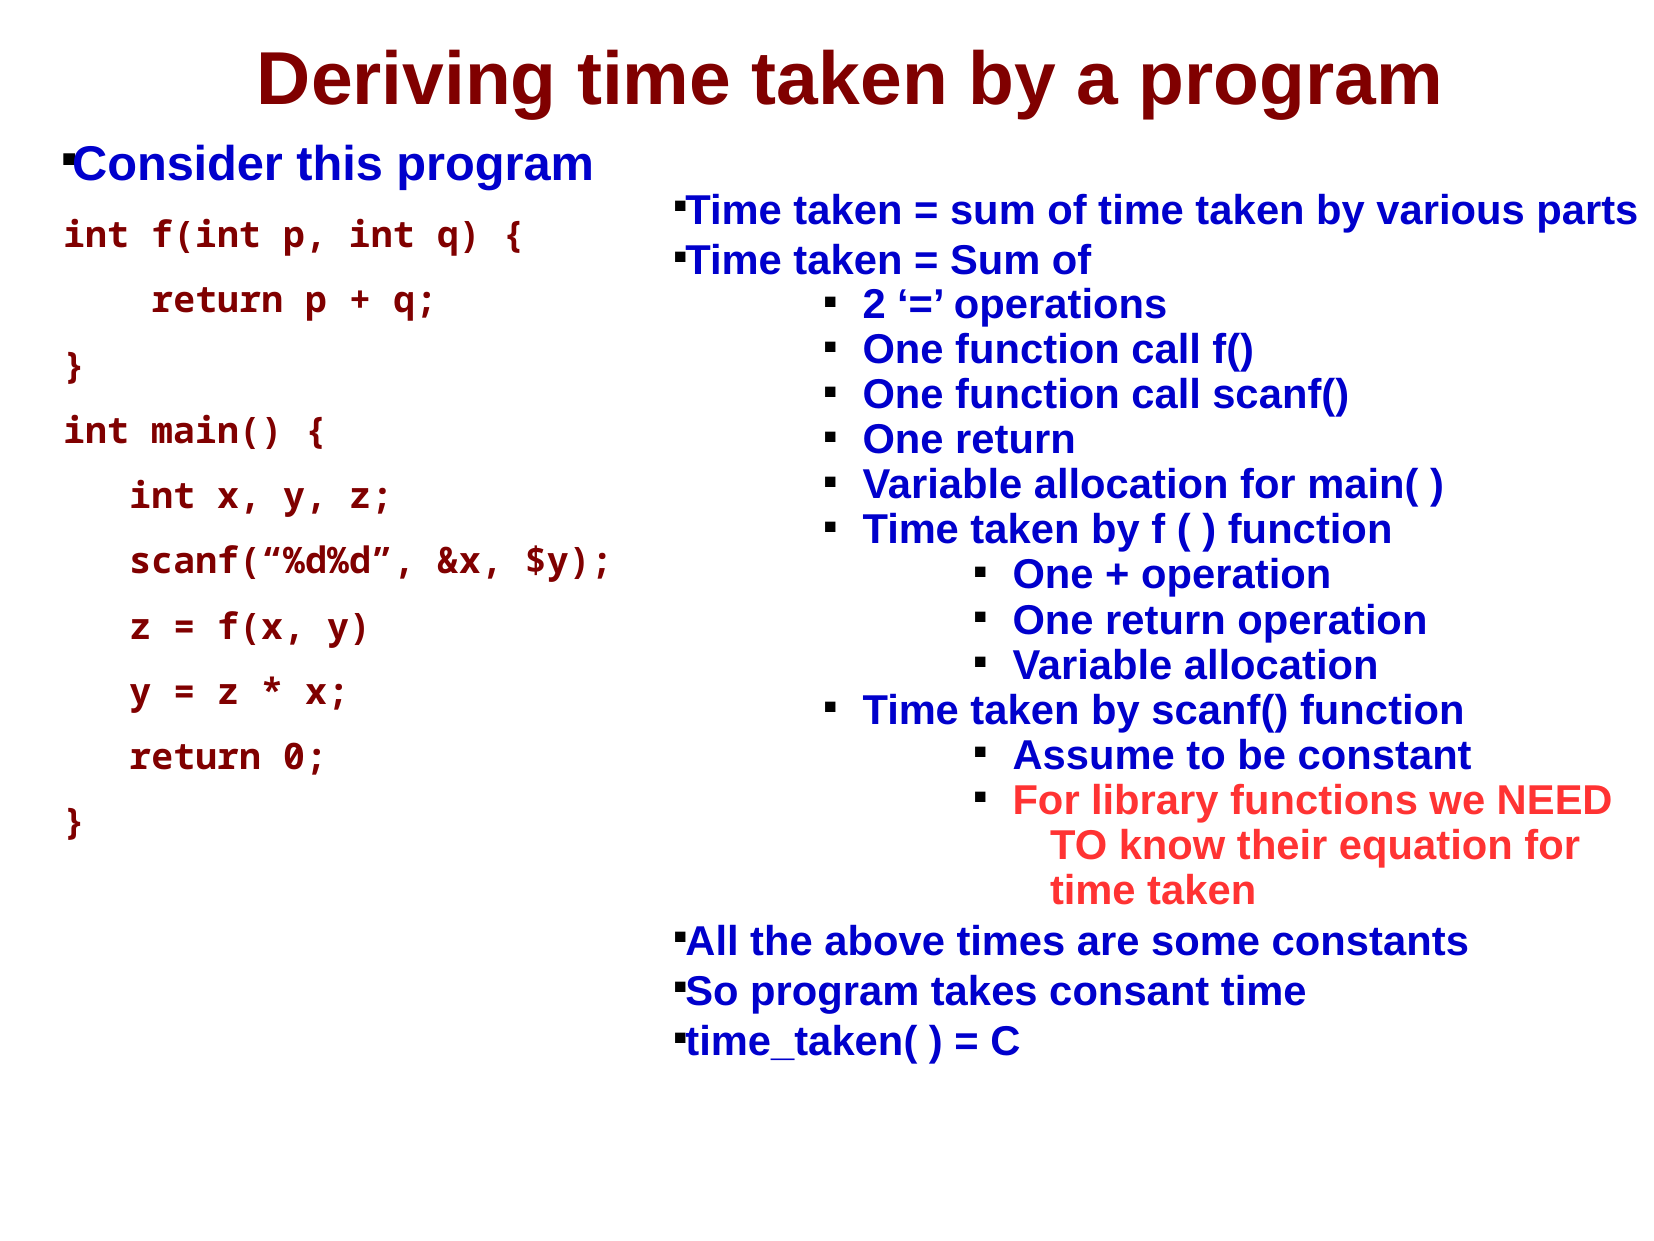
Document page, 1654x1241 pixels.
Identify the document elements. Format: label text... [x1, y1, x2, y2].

list Consider this program int f(int p, int q) { return p + q; } int main() { int x, y, z; scanf(“%d%d”, &x, $y); z = f(x, y) y = z * x; return 0; } [63, 131, 790, 851]
list Time taken = sum of time taken by various parts Time taken = Sum of 2 ‘=’ operations One function call f() One function call scanf() One return Variable allocation for main( ) Time taken by f ( ) function One + operation One return operation Variable allocation Time taken by scanf() function Assume to be constant For library functions we NEED TO know their equation for time taken All the above times are some constants So program takes consant time time_taken( ) = C [675, 182, 1654, 1109]
title Deriving time taken by a program [106, 28, 1595, 120]
